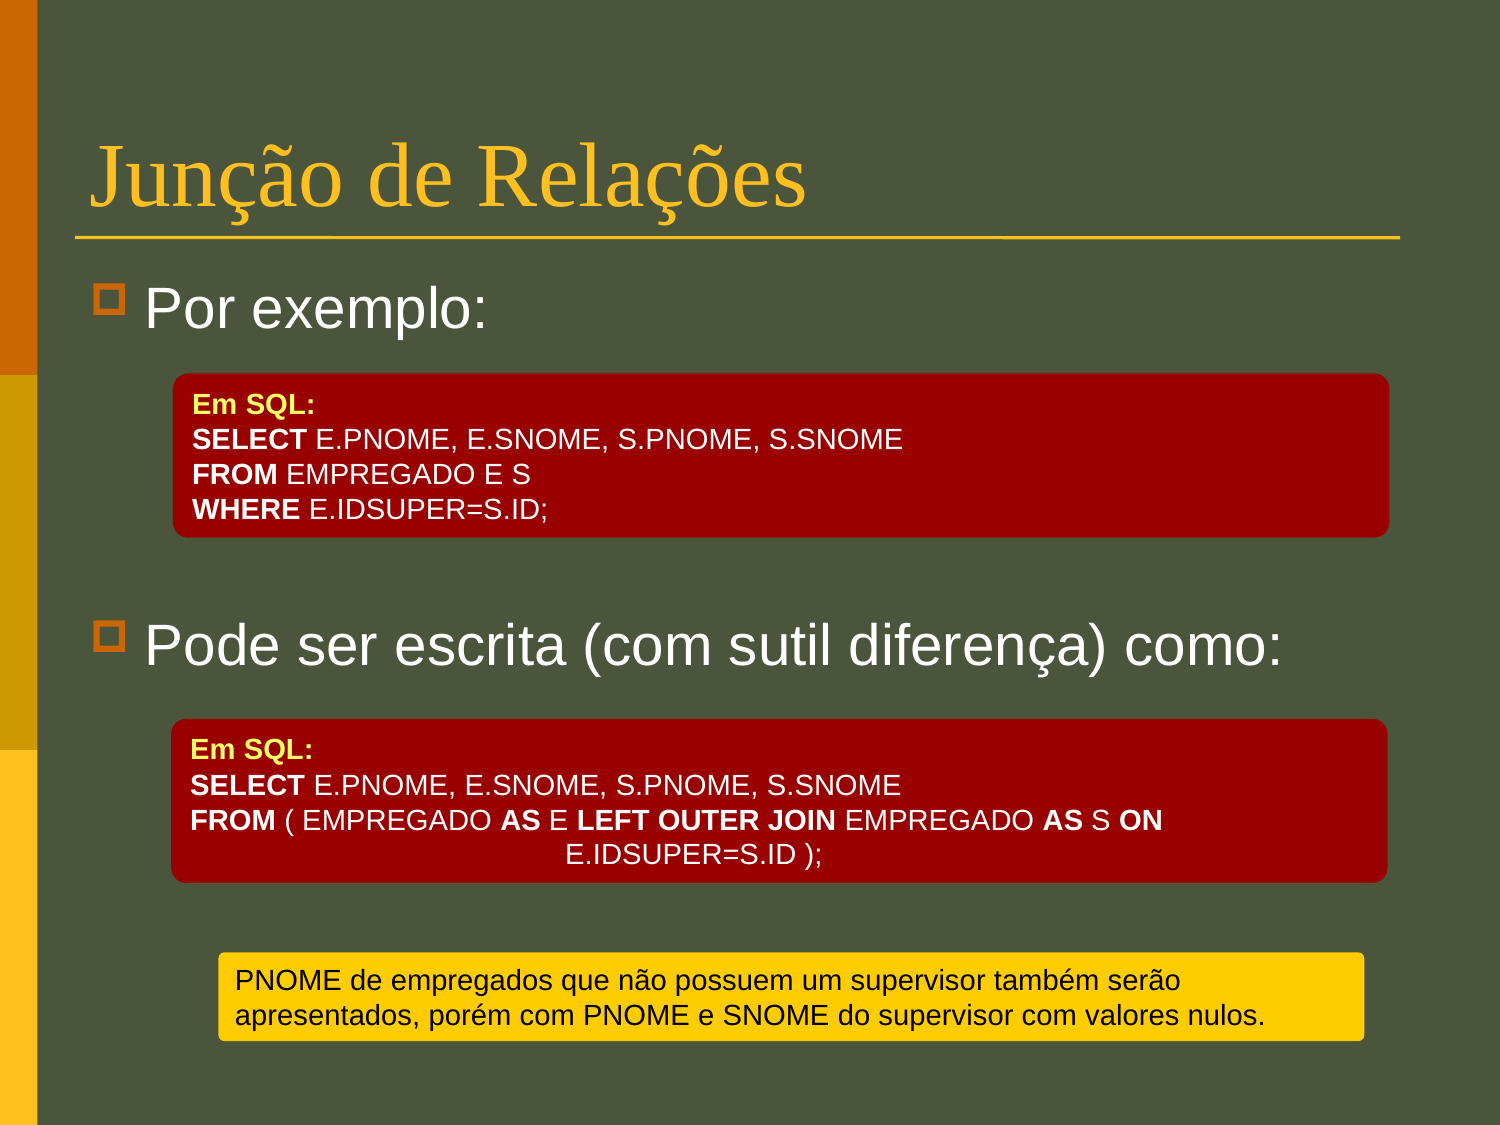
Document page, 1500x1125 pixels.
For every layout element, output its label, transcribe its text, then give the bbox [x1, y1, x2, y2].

text_box Em SQL: SELECT E.PNOME, E.SNOME, S.PNOME, S.SNOME FROM ( EMPREGADO AS E LEFT OUTER JOIN EMPREGADO AS S ON E.IDSUPER=S.ID ); [171, 718, 1388, 883]
text_box Em SQL: SELECT E.PNOME, E.SNOME, S.PNOME, S.SNOME FROM EMPREGADO E S WHERE E.IDSUPER=S.ID; [172, 373, 1390, 538]
text_box PNOME de empregados que não possuem um supervisor também serão apresentados, porém com PNOME e SNOME do supervisor com valores nulos. [218, 952, 1365, 1042]
title Junção de Relações [75, 45, 1426, 233]
list Por exemplo: Pode ser escrita (com sutil diferença) como: [75, 262, 1426, 1006]
